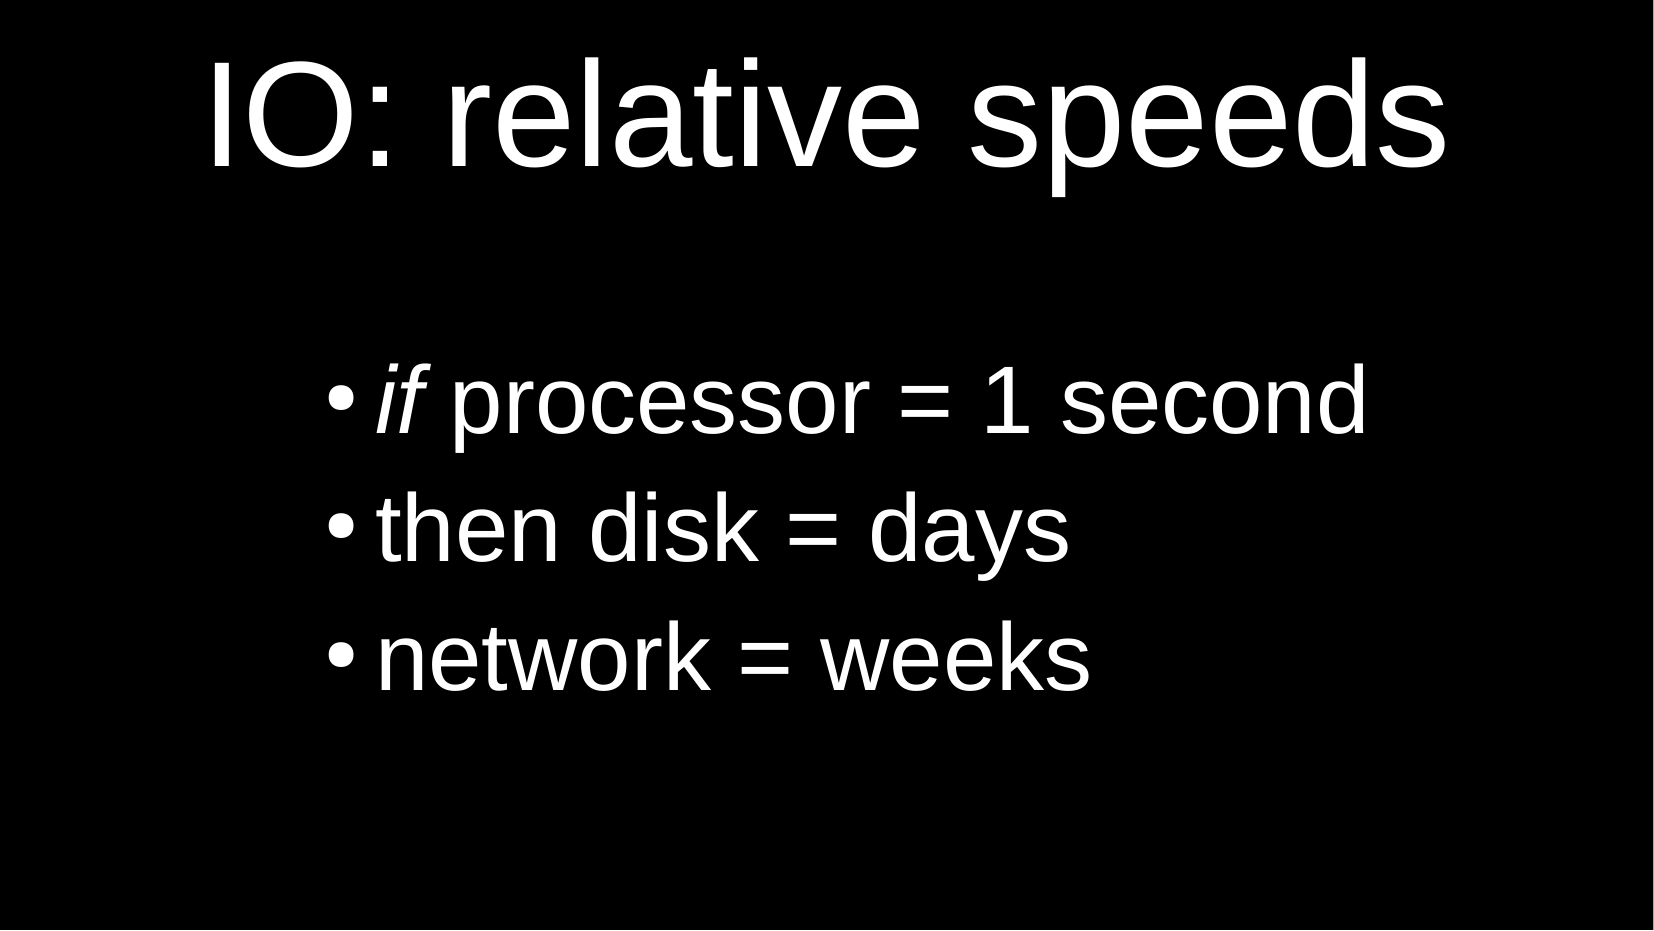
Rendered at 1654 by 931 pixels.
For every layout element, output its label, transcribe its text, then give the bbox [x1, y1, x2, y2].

title IO: relative speeds [82, 30, 1571, 199]
list if processor = 1 second then disk = days network = weeks [307, 346, 1394, 804]
